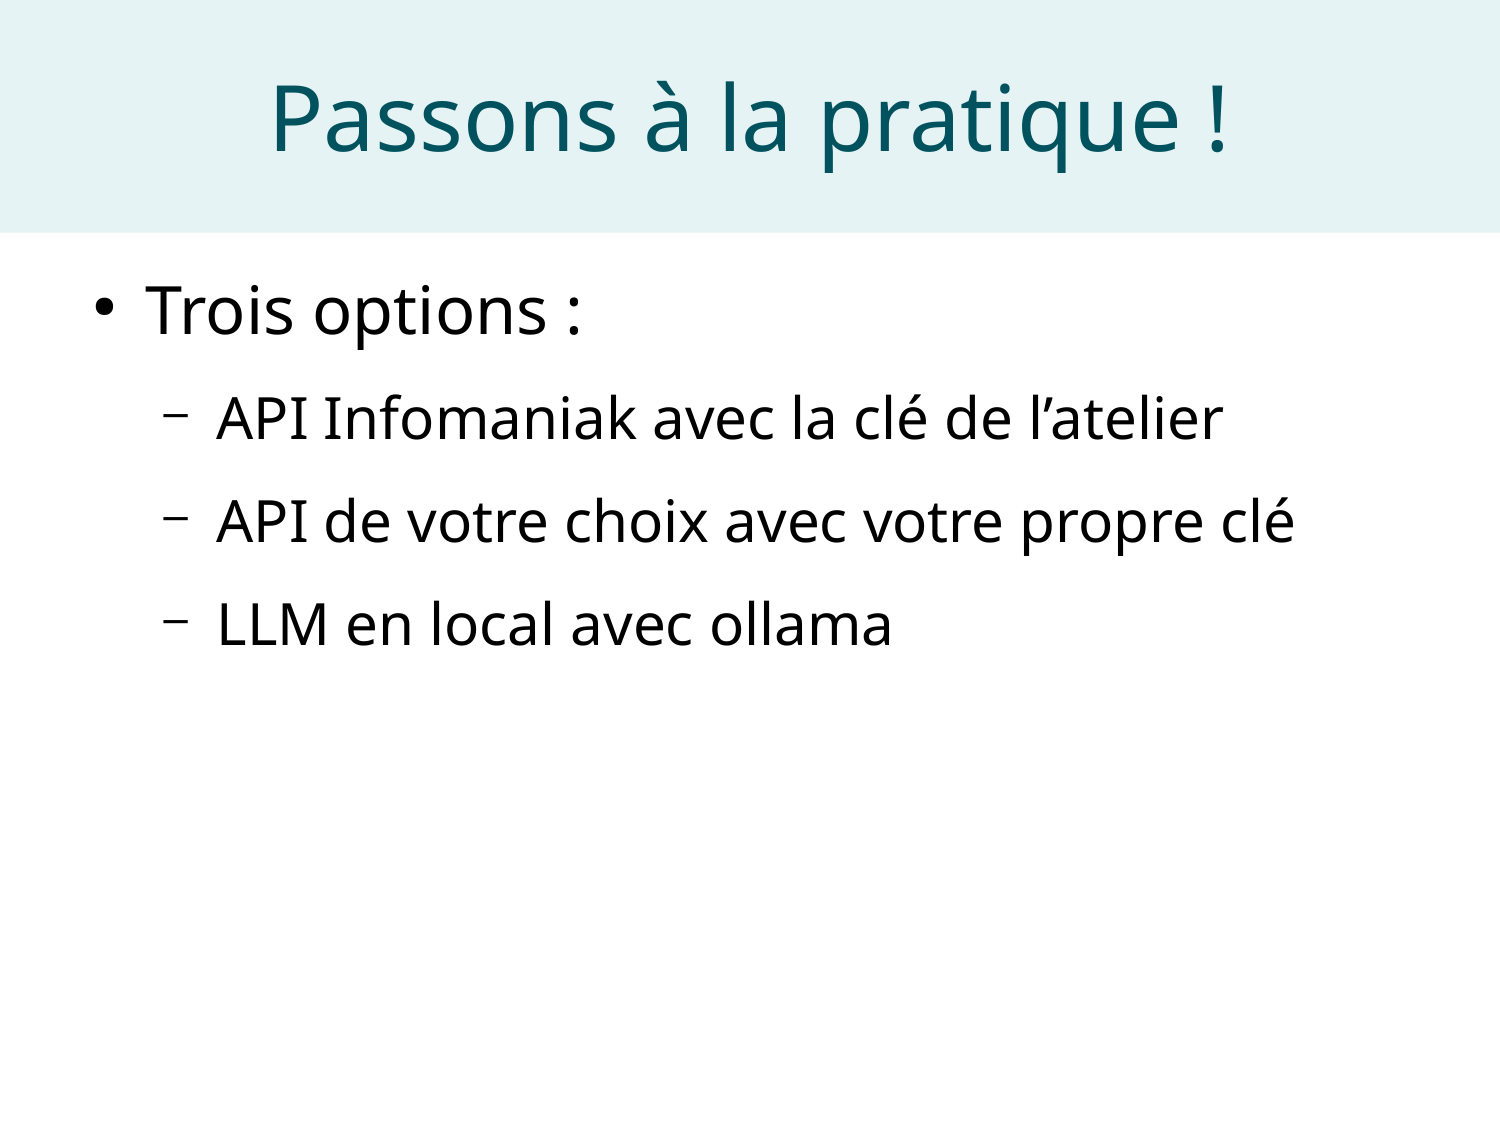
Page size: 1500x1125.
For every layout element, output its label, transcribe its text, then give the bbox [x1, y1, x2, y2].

list Trois options : API Infomaniak avec la clé de l’atelier API de votre choix avec votre propre clé LLM en local avec ollama [75, 263, 1425, 1063]
title Passons à la pratique ! [0, 0, 1500, 233]
